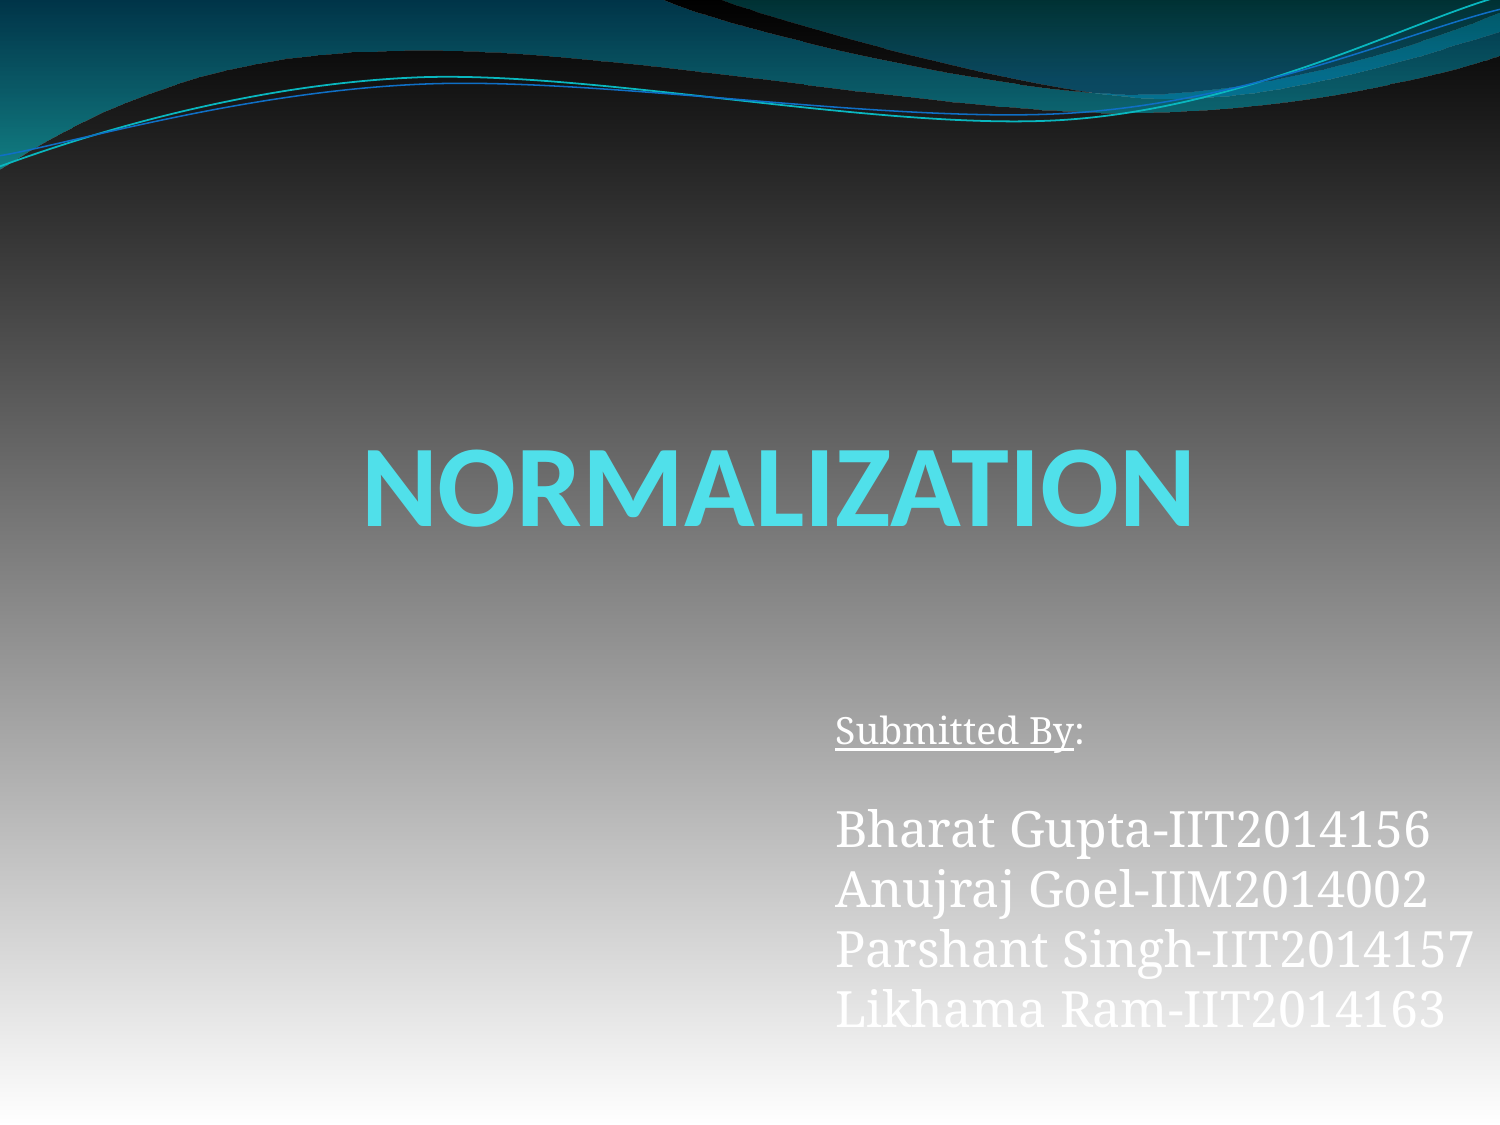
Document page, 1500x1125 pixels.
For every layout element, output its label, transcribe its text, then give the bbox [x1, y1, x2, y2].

title NORMALIZATION [0, 249, 1201, 550]
text_box Submitted By: Bharat Gupta-IIT2014156 Anujraj Goel-IIM2014002 Parshant Singh-IIT2014157 Likhama Ram-IIT2014163 [820, 699, 1496, 1105]
